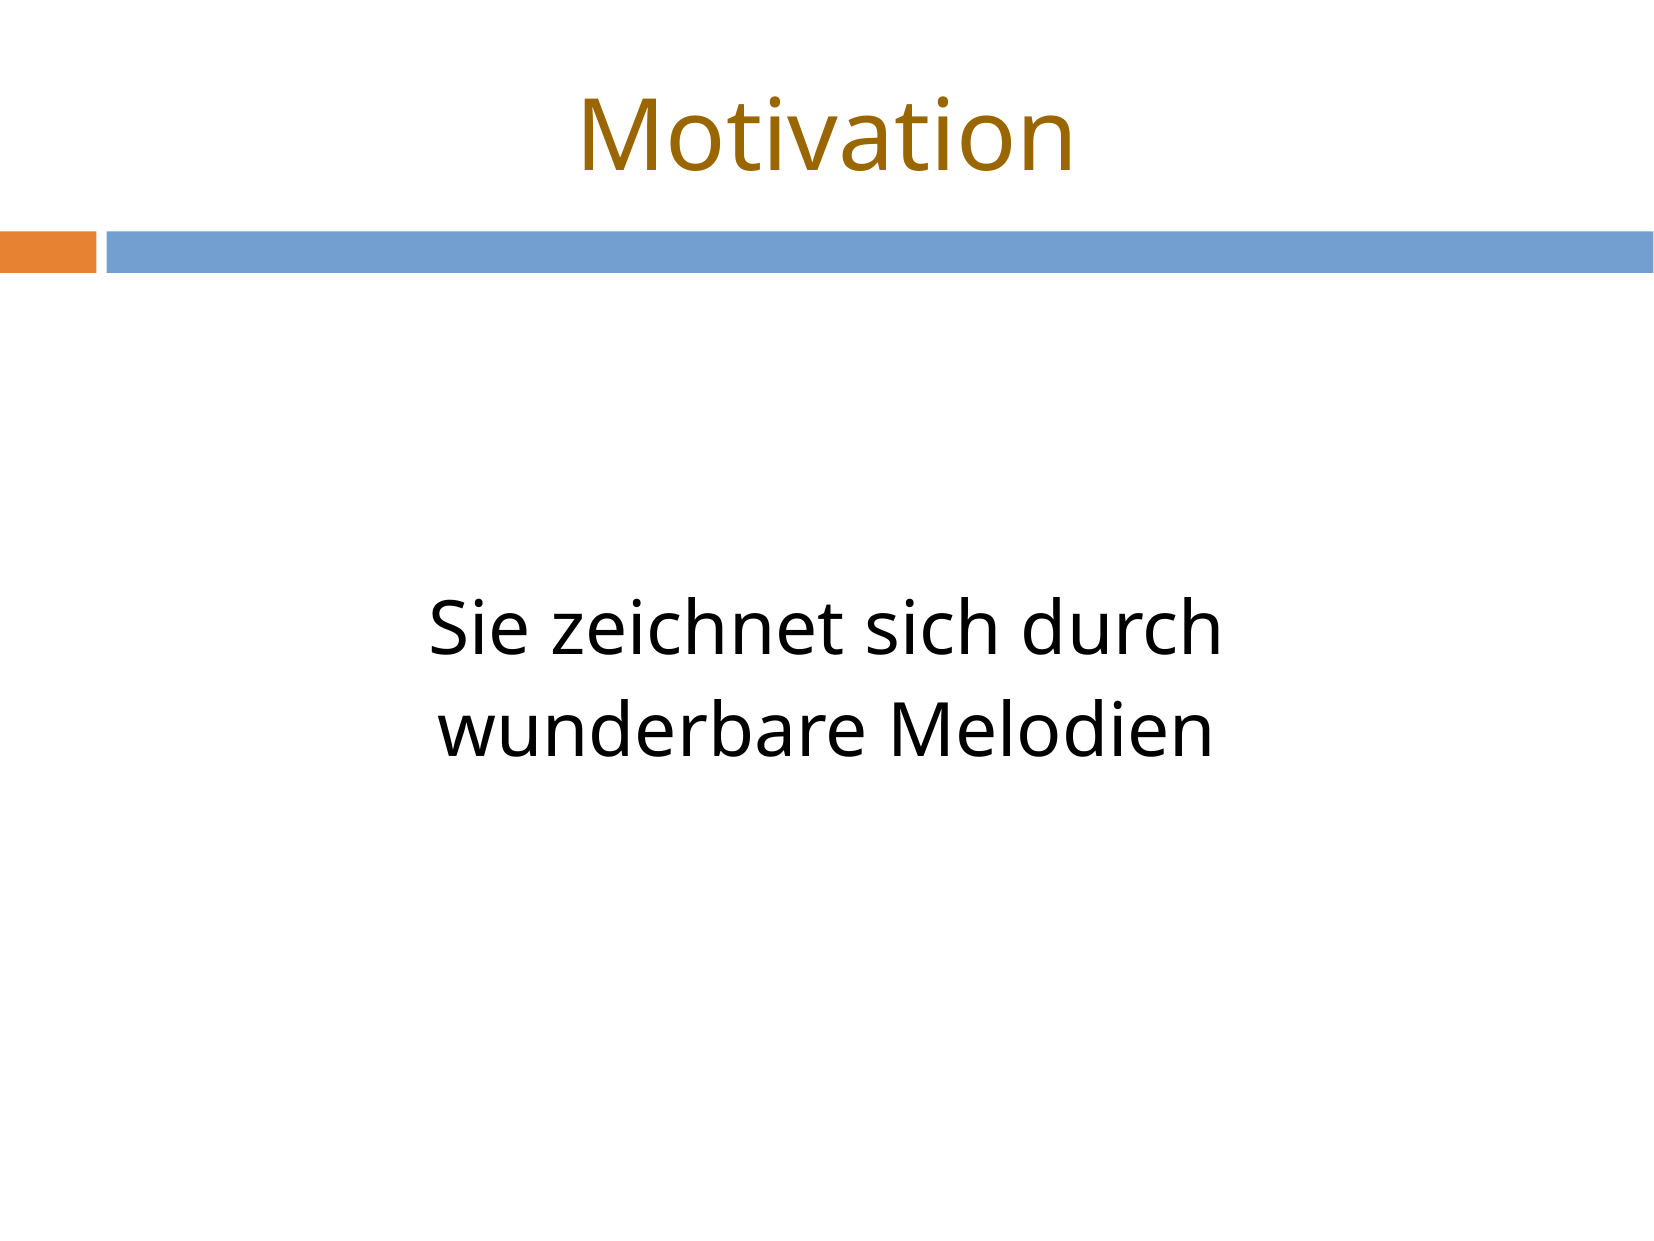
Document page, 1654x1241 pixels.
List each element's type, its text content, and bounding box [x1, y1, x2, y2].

text_box Sie zeichnet sich durch wunderbare Melodien [342, 566, 1312, 765]
title Motivation [0, 49, 1654, 213]
